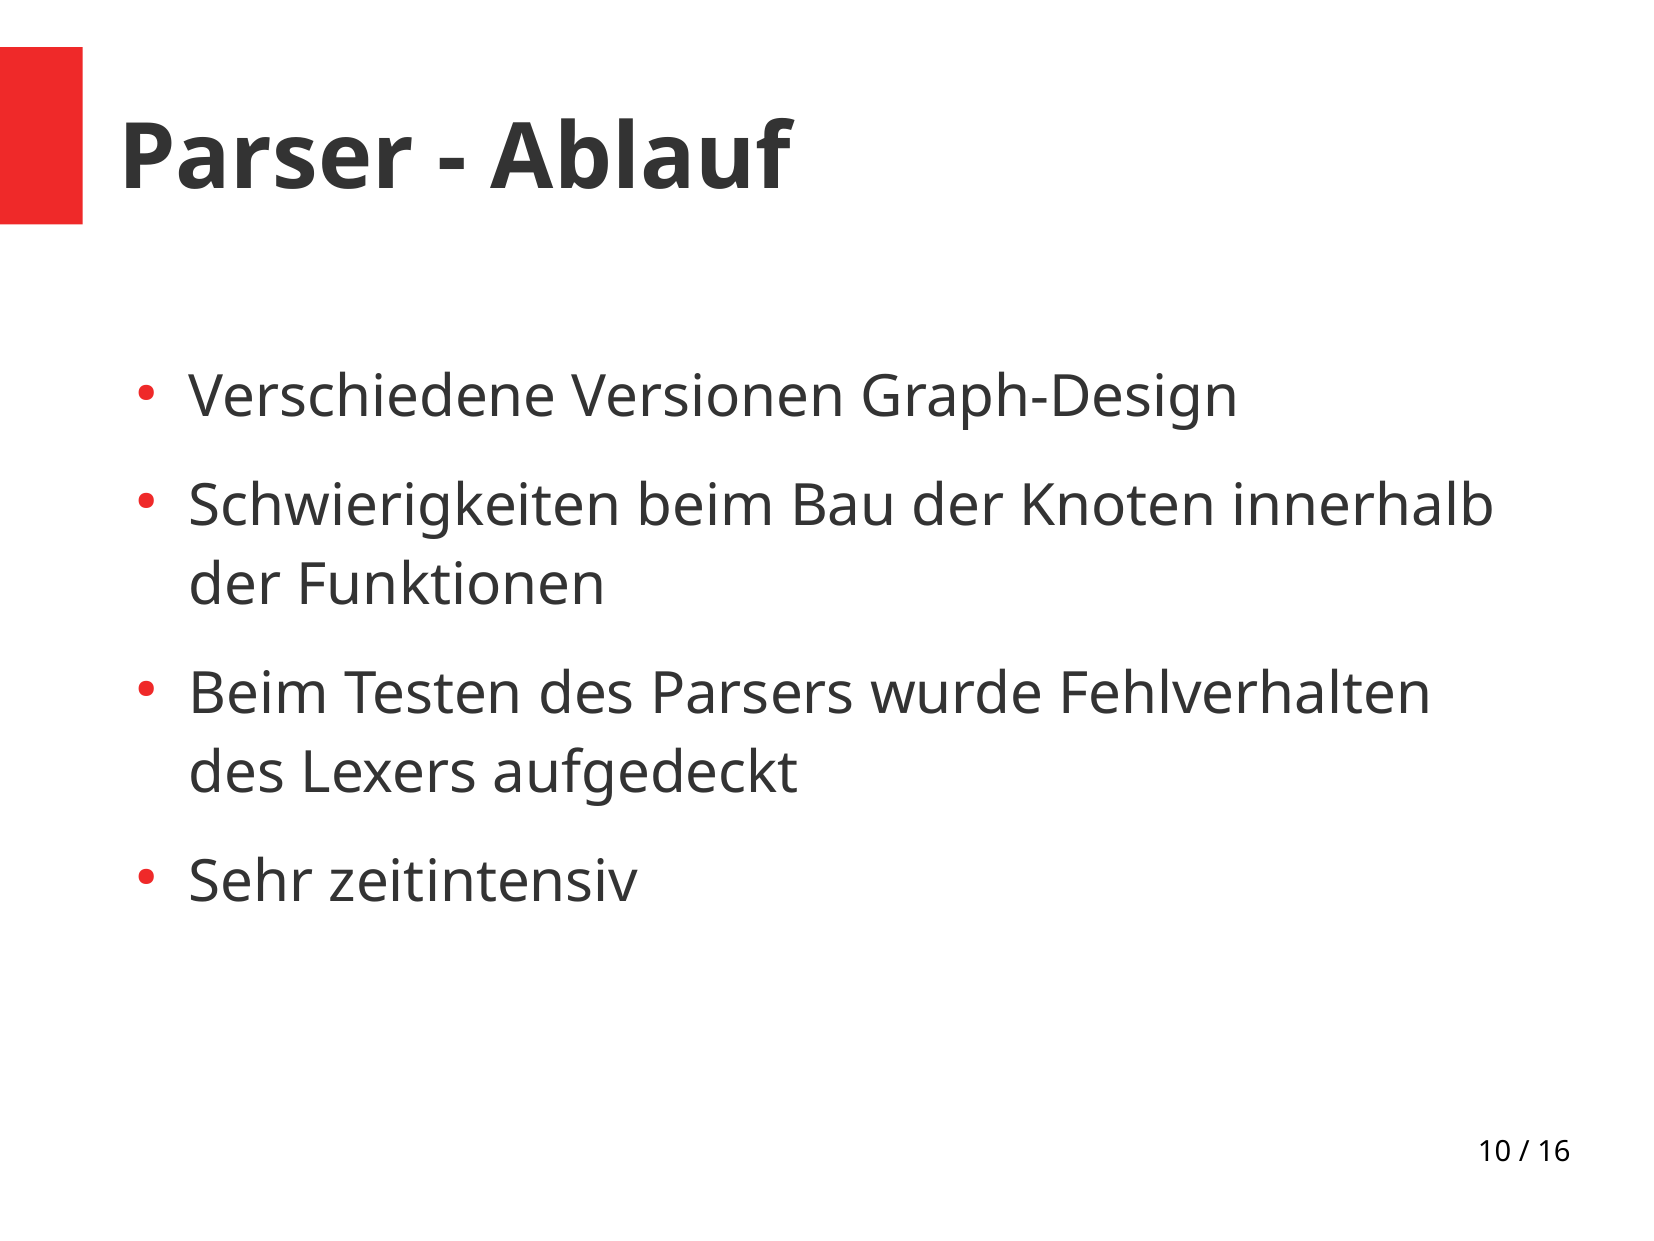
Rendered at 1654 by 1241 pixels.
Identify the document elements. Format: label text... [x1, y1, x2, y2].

list Verschiedene Versionen Graph-Design Schwierigkeiten beim Bau der Knoten innerhalb der Funktionen Beim Testen des Parsers wurde Fehlverhalten des Lexers aufgedeckt Sehr zeitintensiv [118, 354, 1536, 1074]
title Parser - Ablauf [118, 49, 1571, 257]
